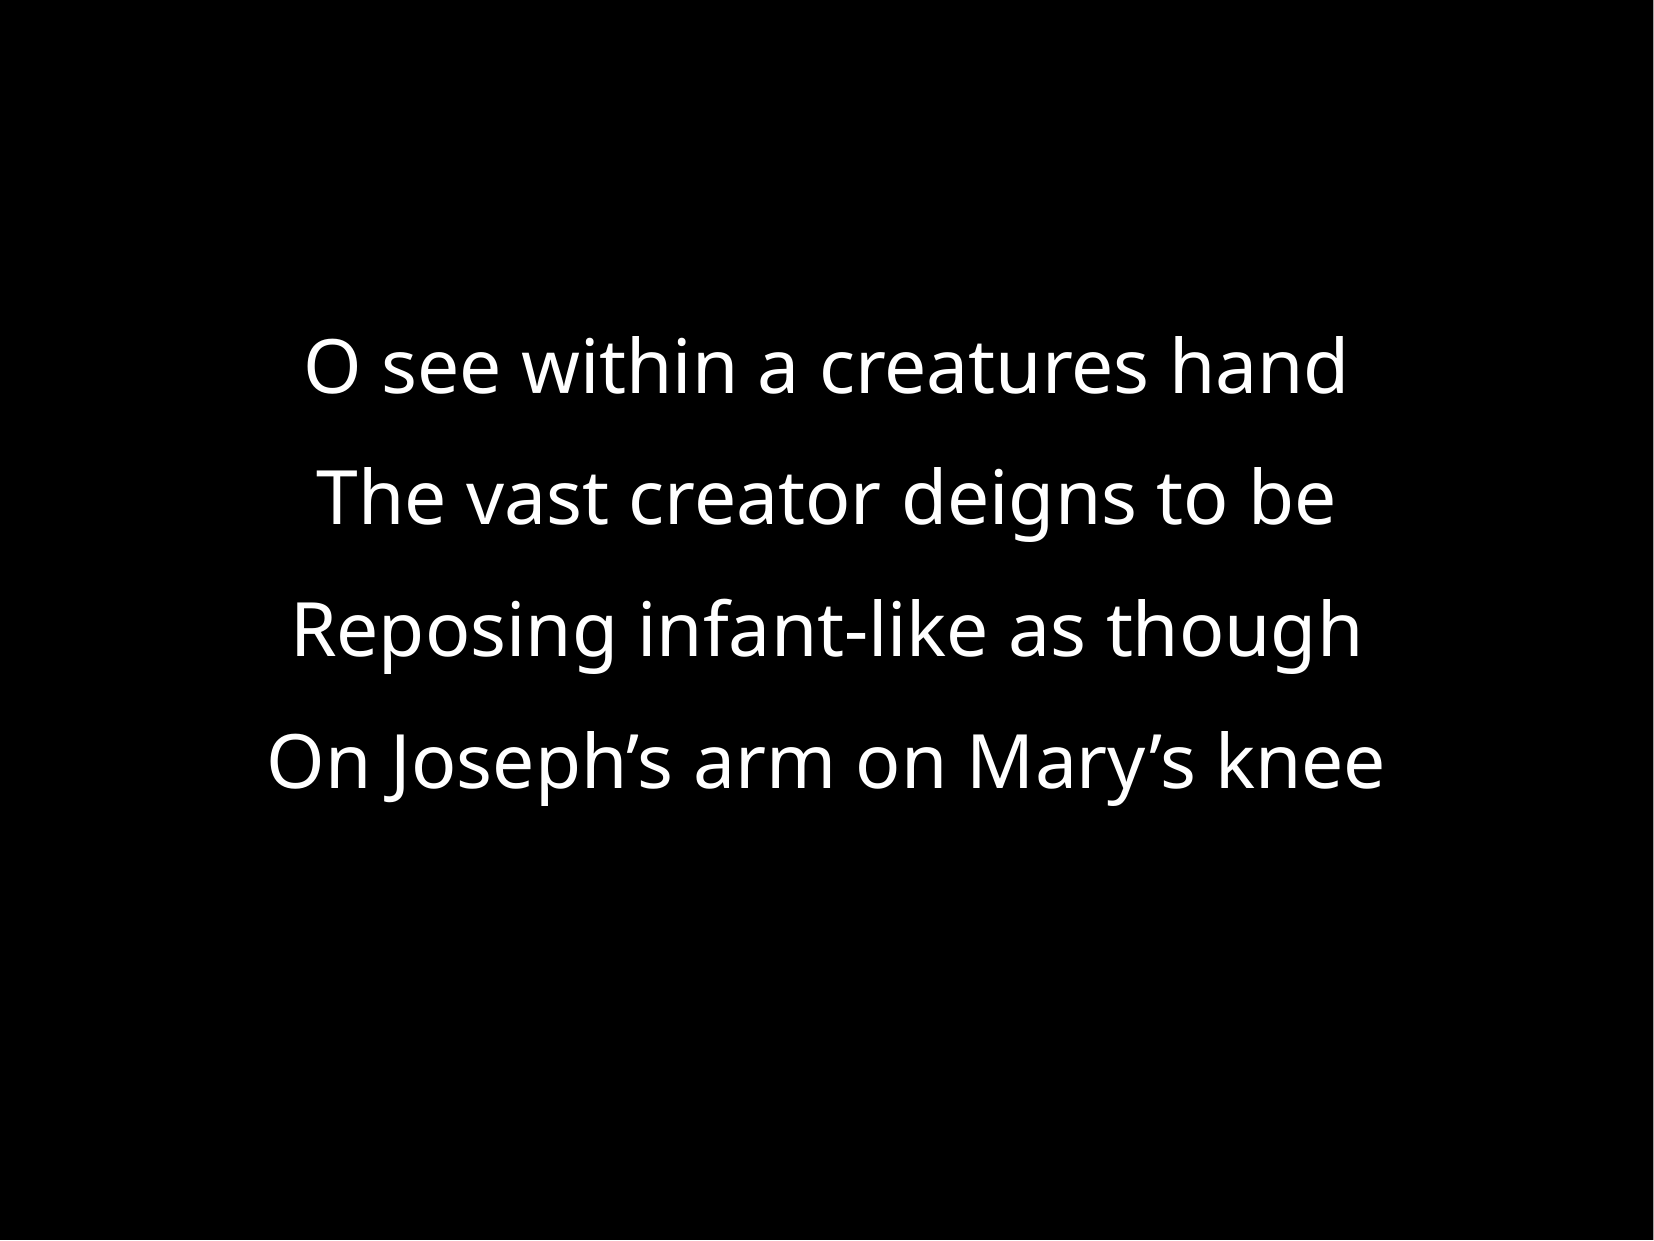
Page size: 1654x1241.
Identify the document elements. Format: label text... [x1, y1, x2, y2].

list O see within a creatures hand The vast creator deigns to be Reposing infant-like as though On Joseph’s arm on Mary’s knee [0, 307, 1654, 1229]
